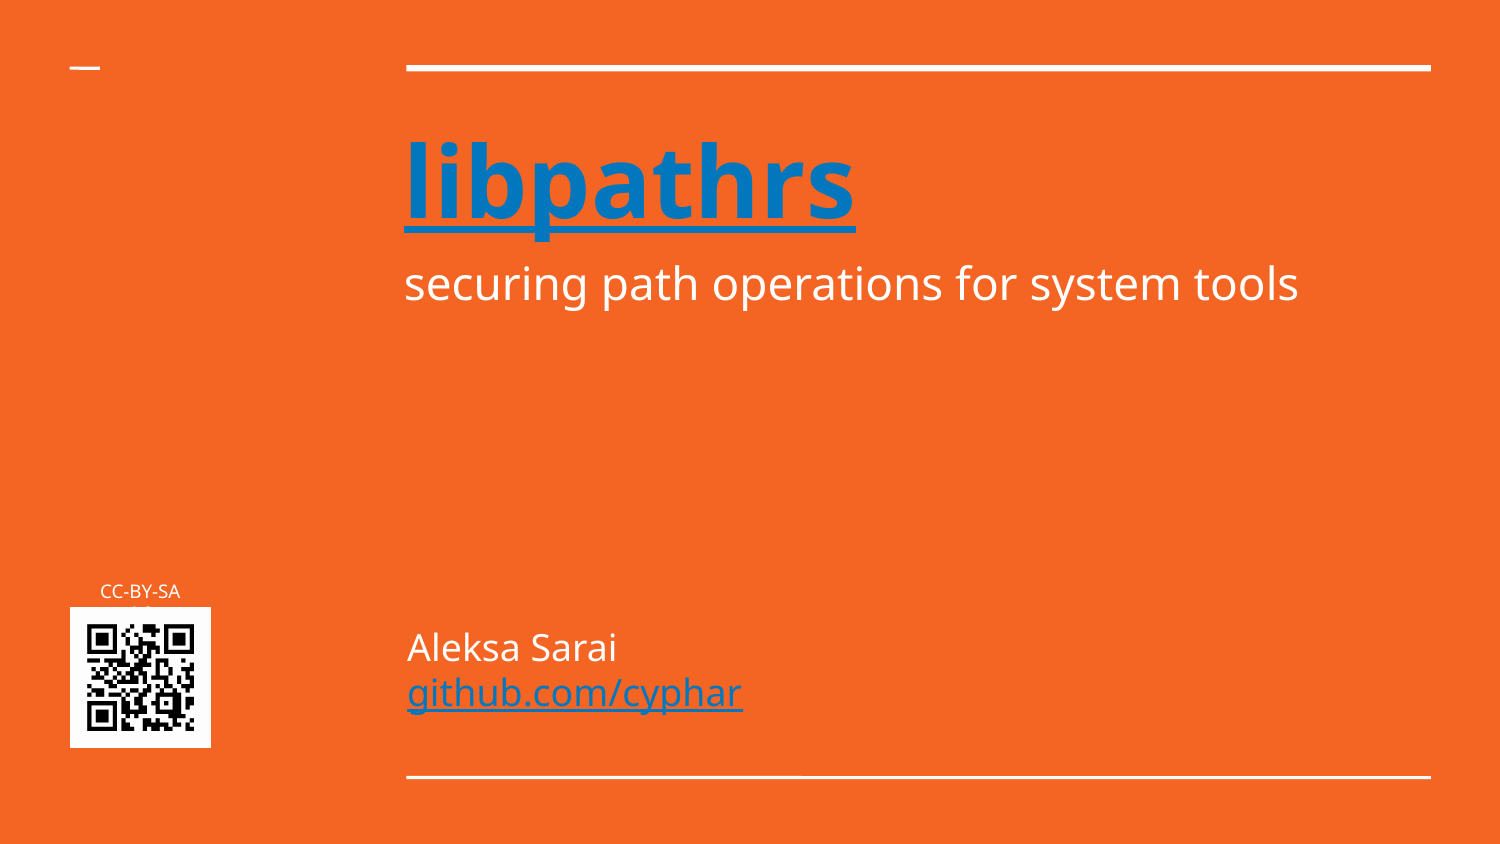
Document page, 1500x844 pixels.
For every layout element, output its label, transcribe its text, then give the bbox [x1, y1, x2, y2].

title libpathrs securing path operations for system tools [389, 103, 1428, 357]
text_box CC-BY-SA 4.0 [70, 564, 211, 607]
subtitle Aleksa Sarai github.com/cyphar [392, 531, 1431, 735]
picture [70, 607, 211, 748]
